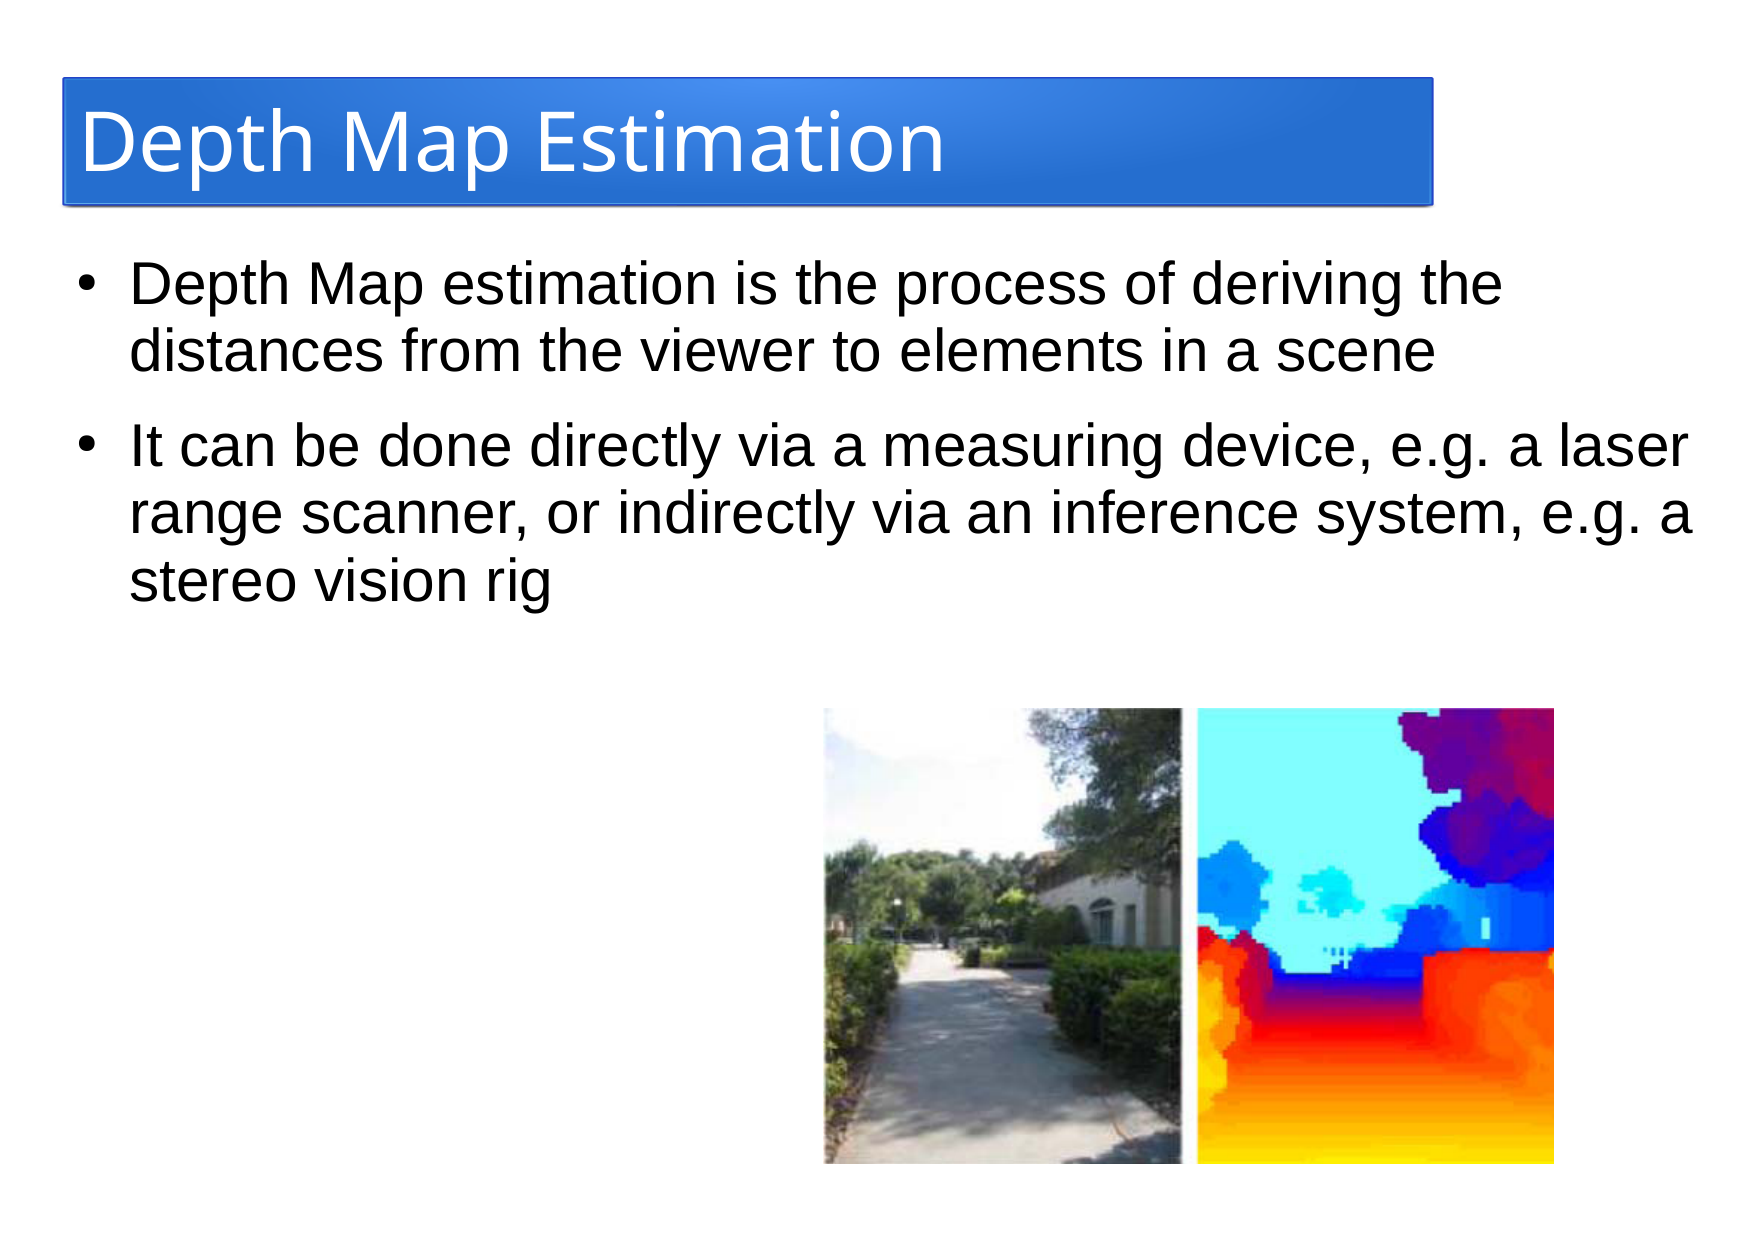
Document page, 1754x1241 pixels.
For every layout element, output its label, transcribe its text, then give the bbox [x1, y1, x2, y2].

title Depth Map Estimation [78, 80, 1429, 198]
list Depth Map estimation is the process of deriving the distances from the viewer to elements in a scene It can be done directly via a measuring device, e.g. a laser range scanner, or indirectly via an inference system, e.g. a stereo vision rig [58, 249, 1696, 697]
picture [823, 708, 1554, 1164]
picture [58, 77, 1439, 209]
